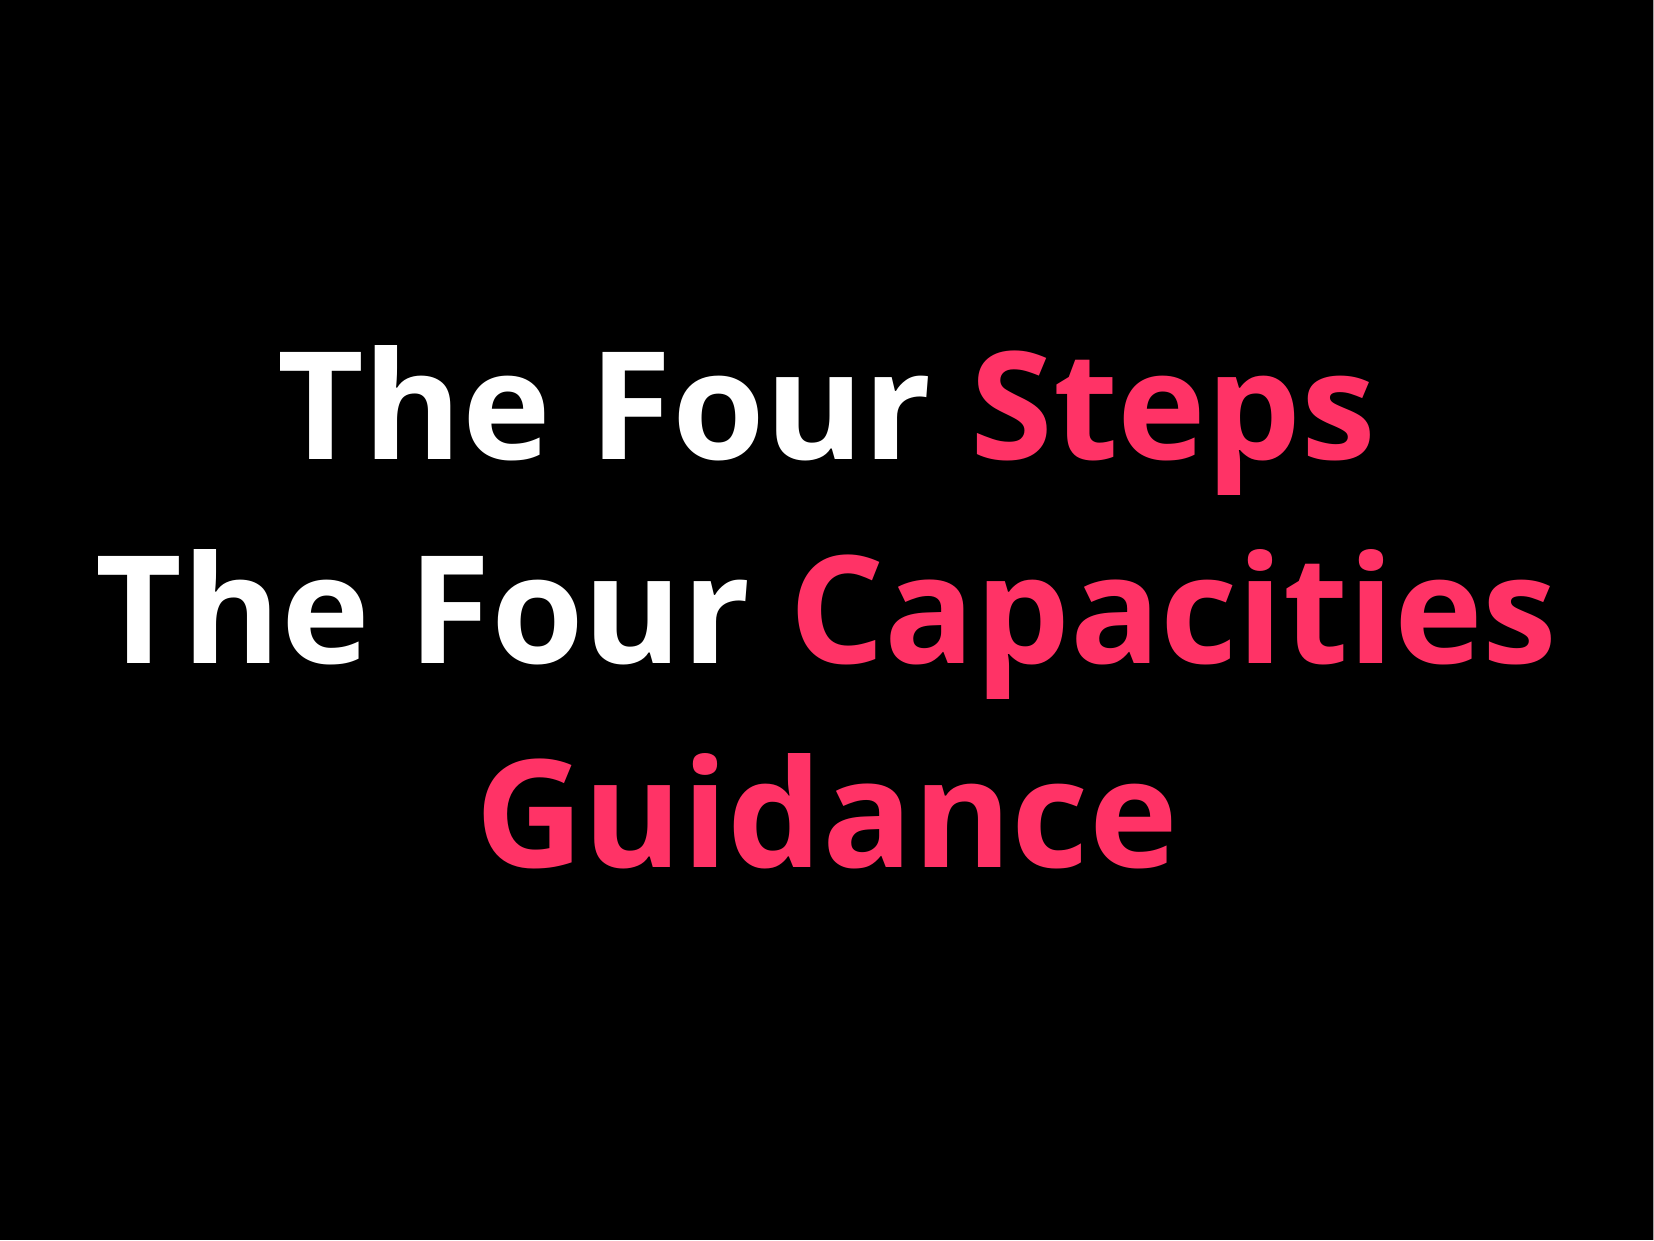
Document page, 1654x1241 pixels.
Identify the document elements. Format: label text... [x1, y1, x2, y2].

title The Four Steps The Four Capacities Guidance [82, 59, 1571, 1152]
